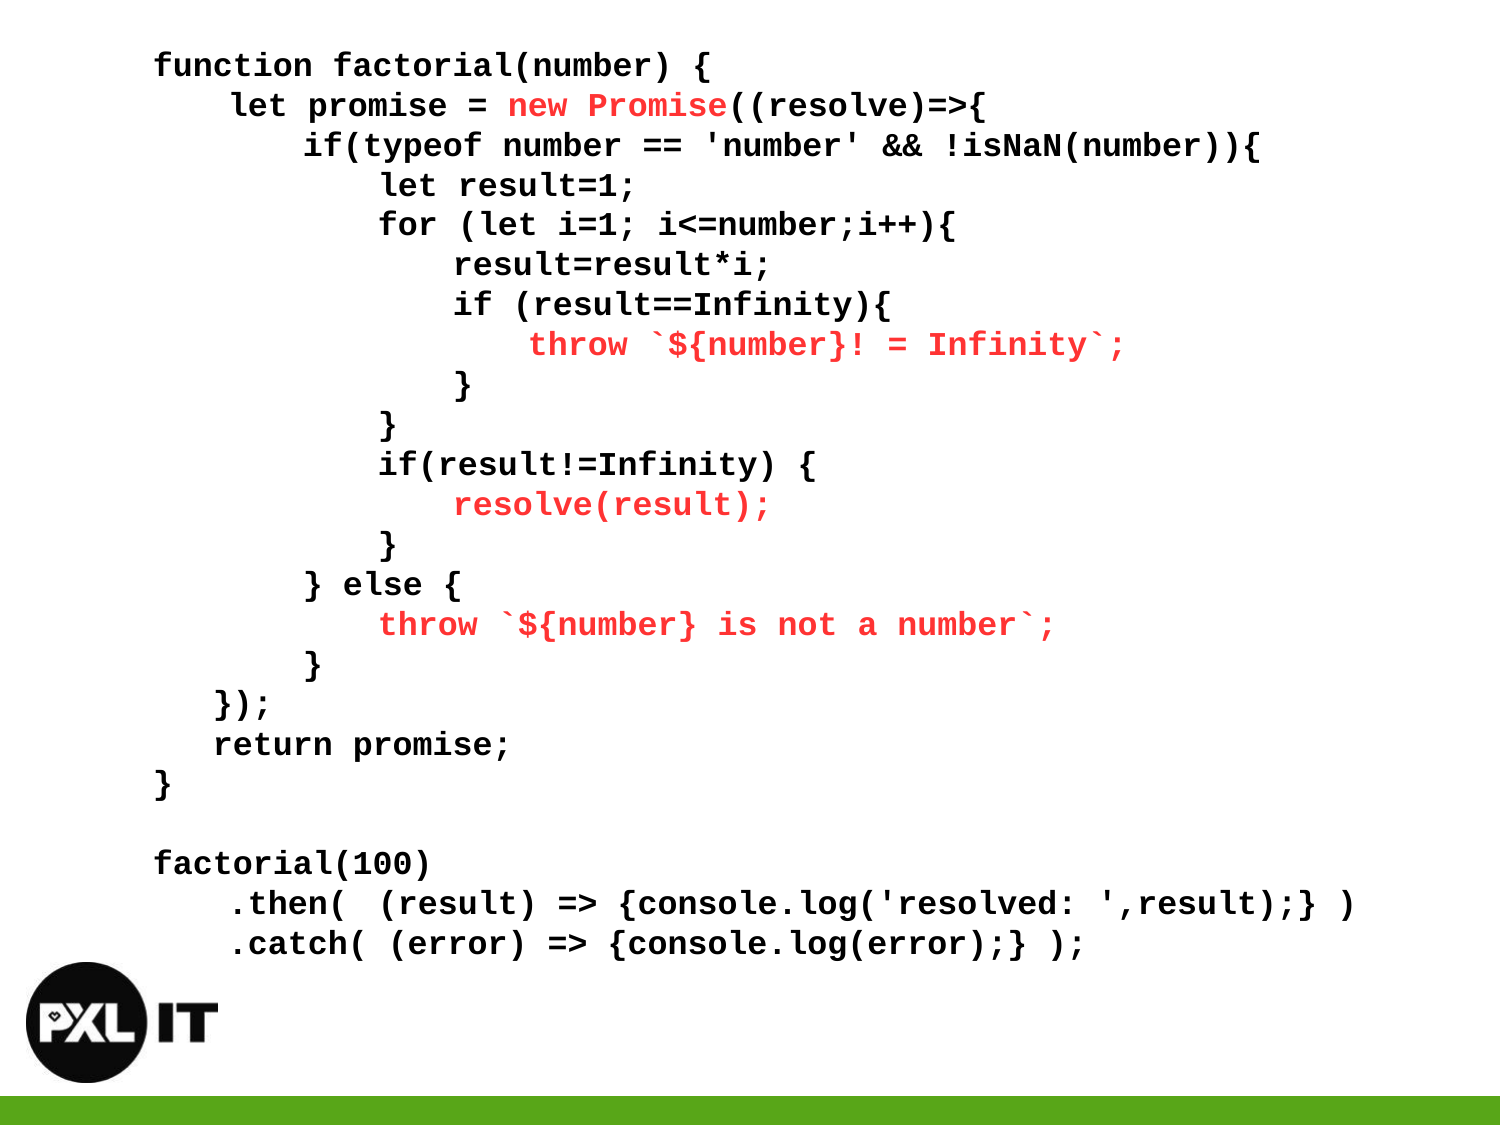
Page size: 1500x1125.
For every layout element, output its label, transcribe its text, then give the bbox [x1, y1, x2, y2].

text_box function factorial(number) { let promise = new Promise((resolve)=>{ if(typeof number == 'number' && !isNaN(number)){ let result=1; for (let i=1; i<=number;i++){ result=result*i; if (result==Infinity){ throw `${number}! = Infinity`; } } if(result!=Infinity) { resolve(result); } } else { throw `${number} is not a number`; } }); return promise; } factorial(100) .then( (result) => {console.log('resolved: ',result);} ) .catch( (error) => {console.log(error);} ); [138, 35, 1492, 1125]
picture [26, 962, 138, 1083]
